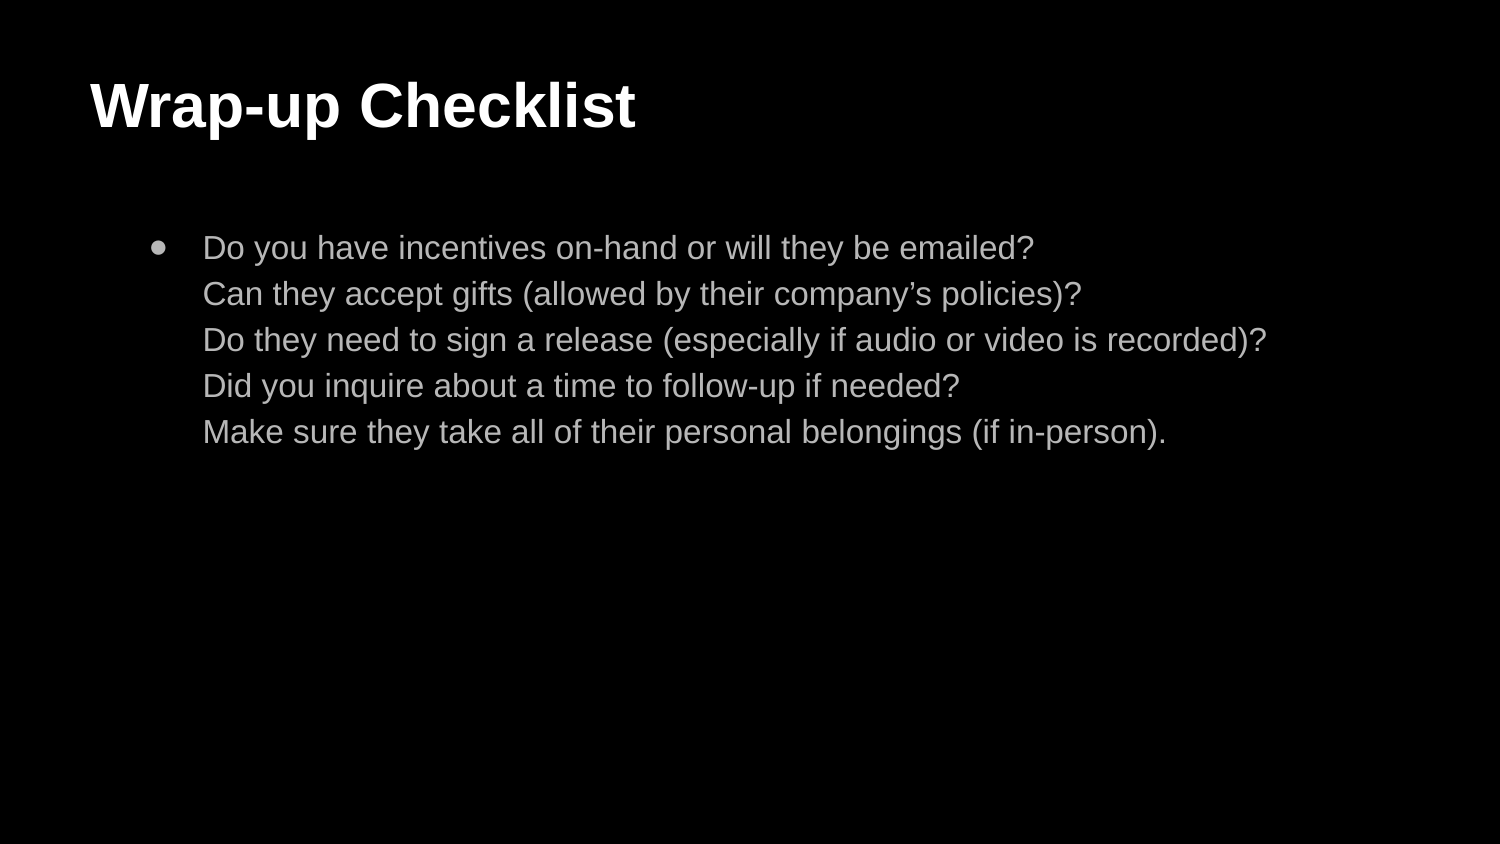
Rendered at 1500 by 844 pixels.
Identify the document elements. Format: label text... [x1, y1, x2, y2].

title Do you have incentives on-hand or will they be emailed? Can they accept gifts (allowed by their company’s policies)? Do they need to sign a release (especially if audio or video is recorded)? Did you inquire about a time to follow-up if needed? Make sure they take all of their personal belongings (if in-person). [112, 205, 1446, 693]
title Wrap-up Checklist [75, 34, 1446, 155]
